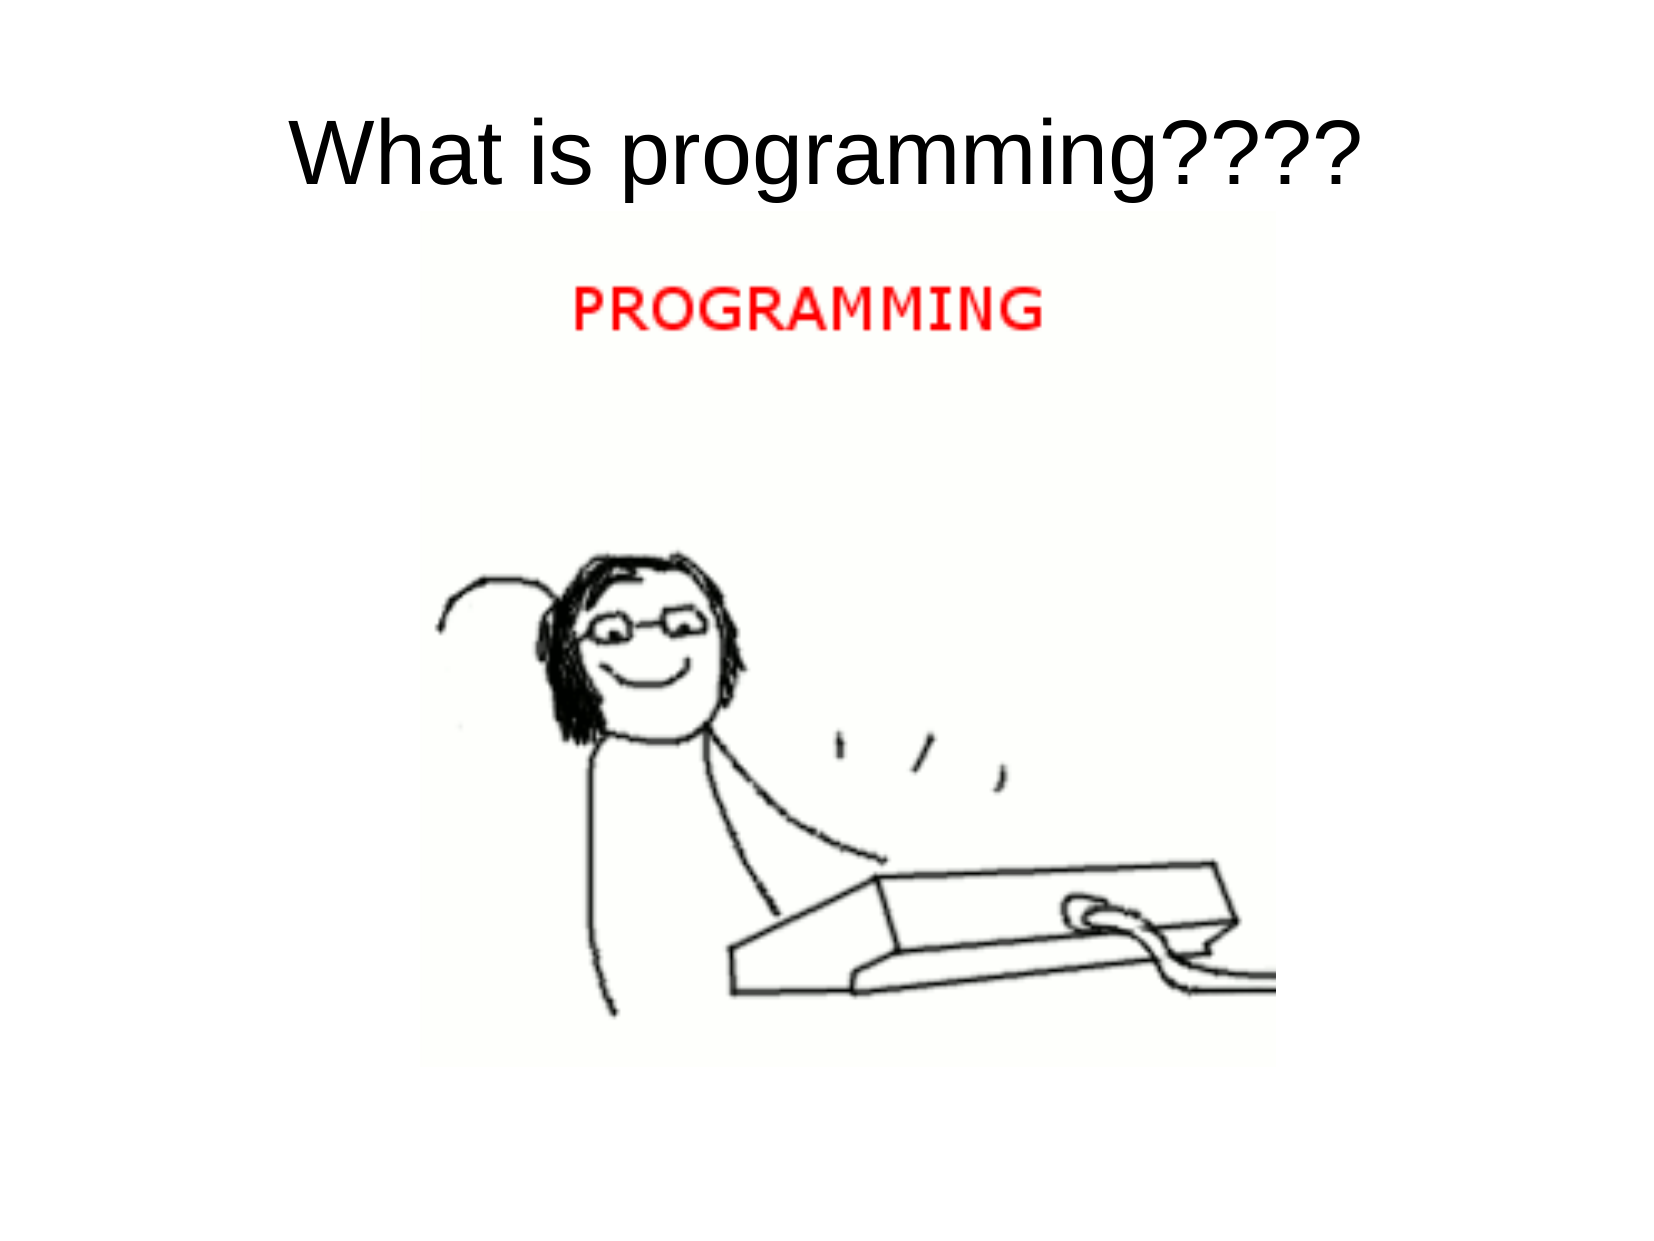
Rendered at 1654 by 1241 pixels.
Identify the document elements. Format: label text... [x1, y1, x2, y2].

picture [420, 211, 1276, 1067]
title What is programming???? [82, 49, 1571, 257]
